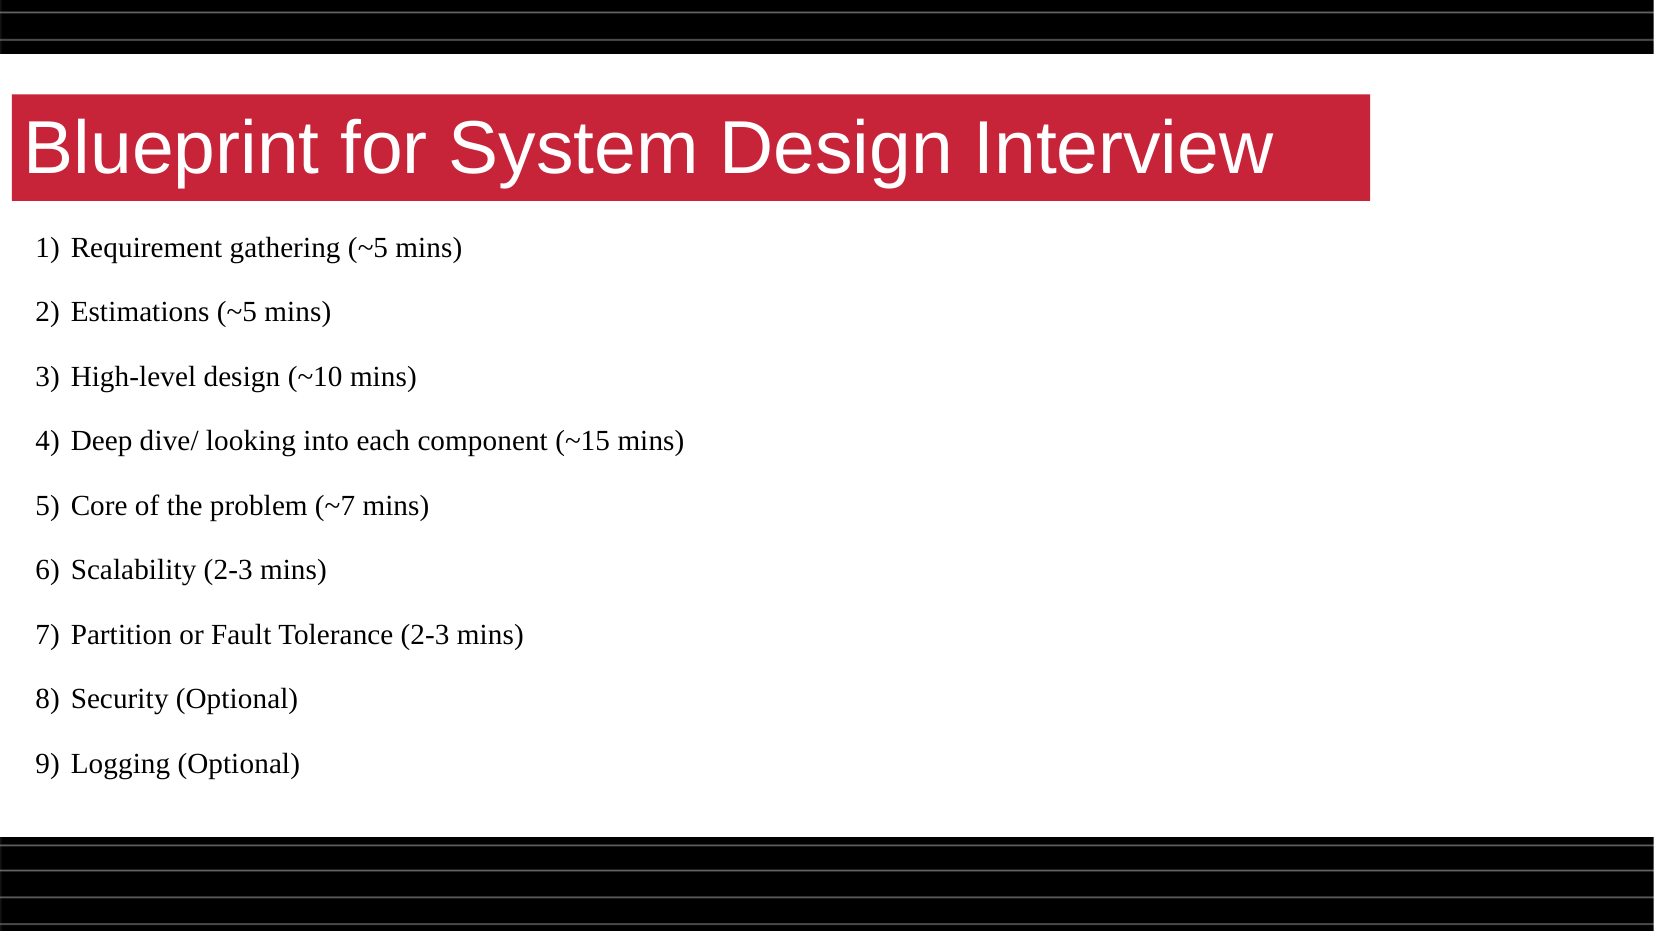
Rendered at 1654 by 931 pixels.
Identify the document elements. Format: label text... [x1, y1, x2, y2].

picture [0, 0, 1654, 54]
title Blueprint for System Design Interview [11, 94, 1371, 201]
subtitle Requirement gathering (~5 mins) Estimations (~5 mins) High-level design (~10 mins) Deep dive/ looking into each component (~15 mins) Core of the problem (~7 mins) Scalability (2-3 mins) Partition or Fault Tolerance (2-3 mins) Security (Optional) Logging (Optional) [35, 231, 1524, 780]
picture [0, 837, 1654, 931]
